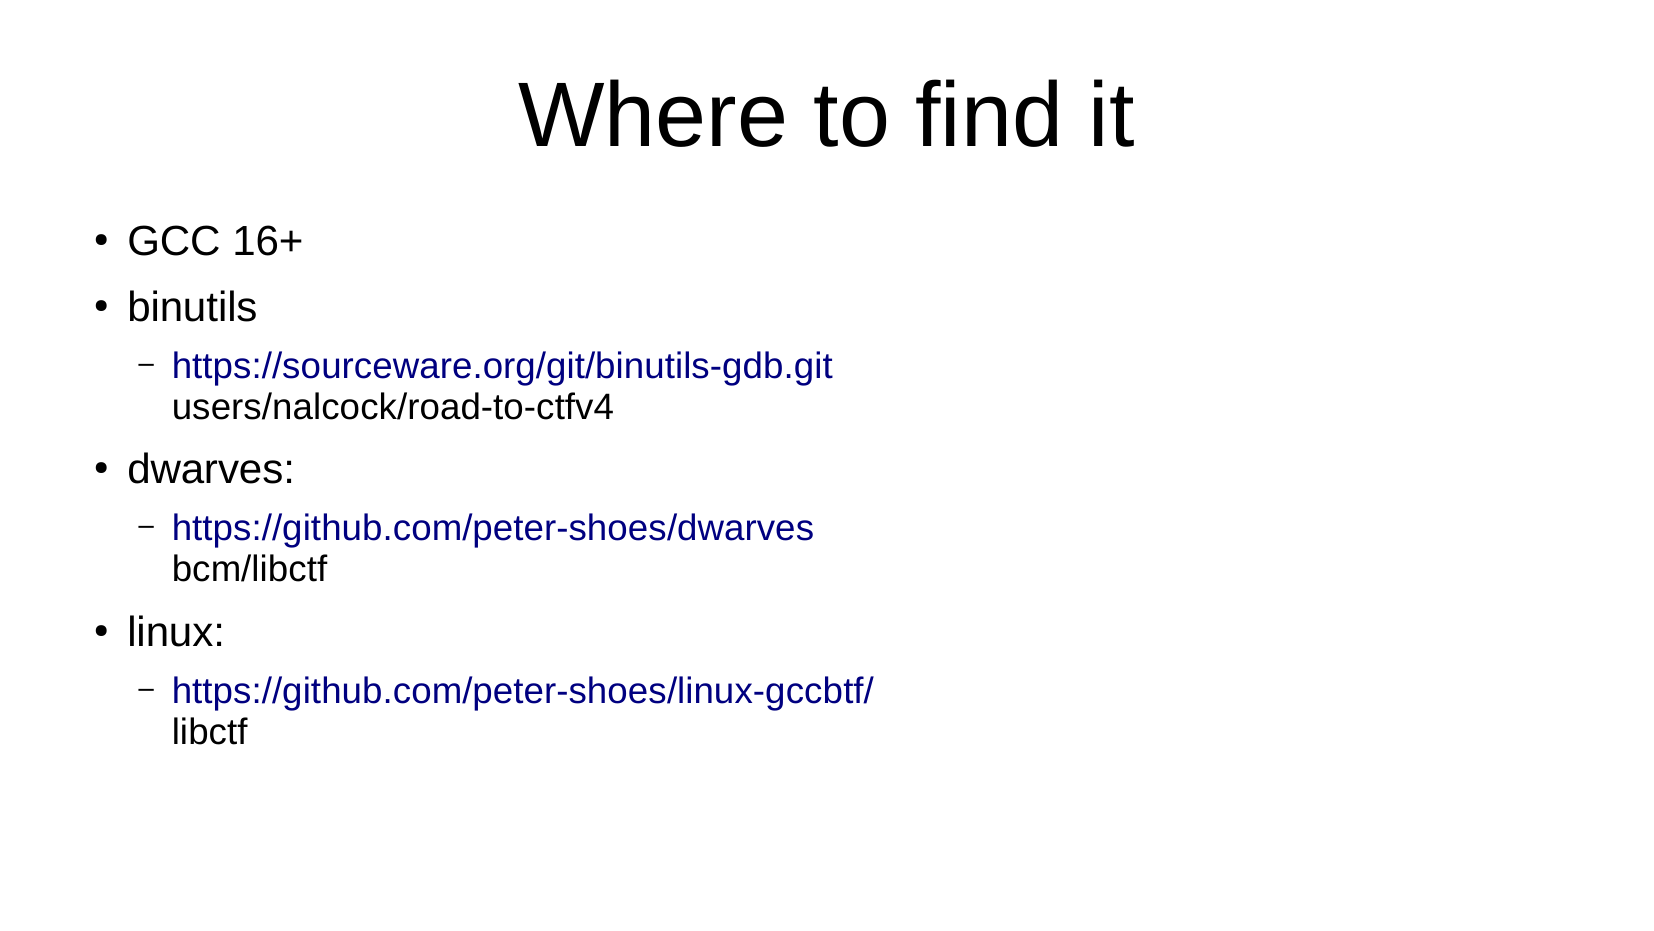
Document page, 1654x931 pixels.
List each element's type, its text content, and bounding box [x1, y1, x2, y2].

list GCC 16+ binutils https://sourceware.org/git/binutils-gdb.git users/nalcock/road-to-ctfv4 dwarves: https://github.com/peter-shoes/dwarves bcm/libctf linux: https://github.com/peter-shoes/linux-gccbtf/ libctf [82, 217, 1571, 758]
title Where to find it [82, 37, 1571, 193]
